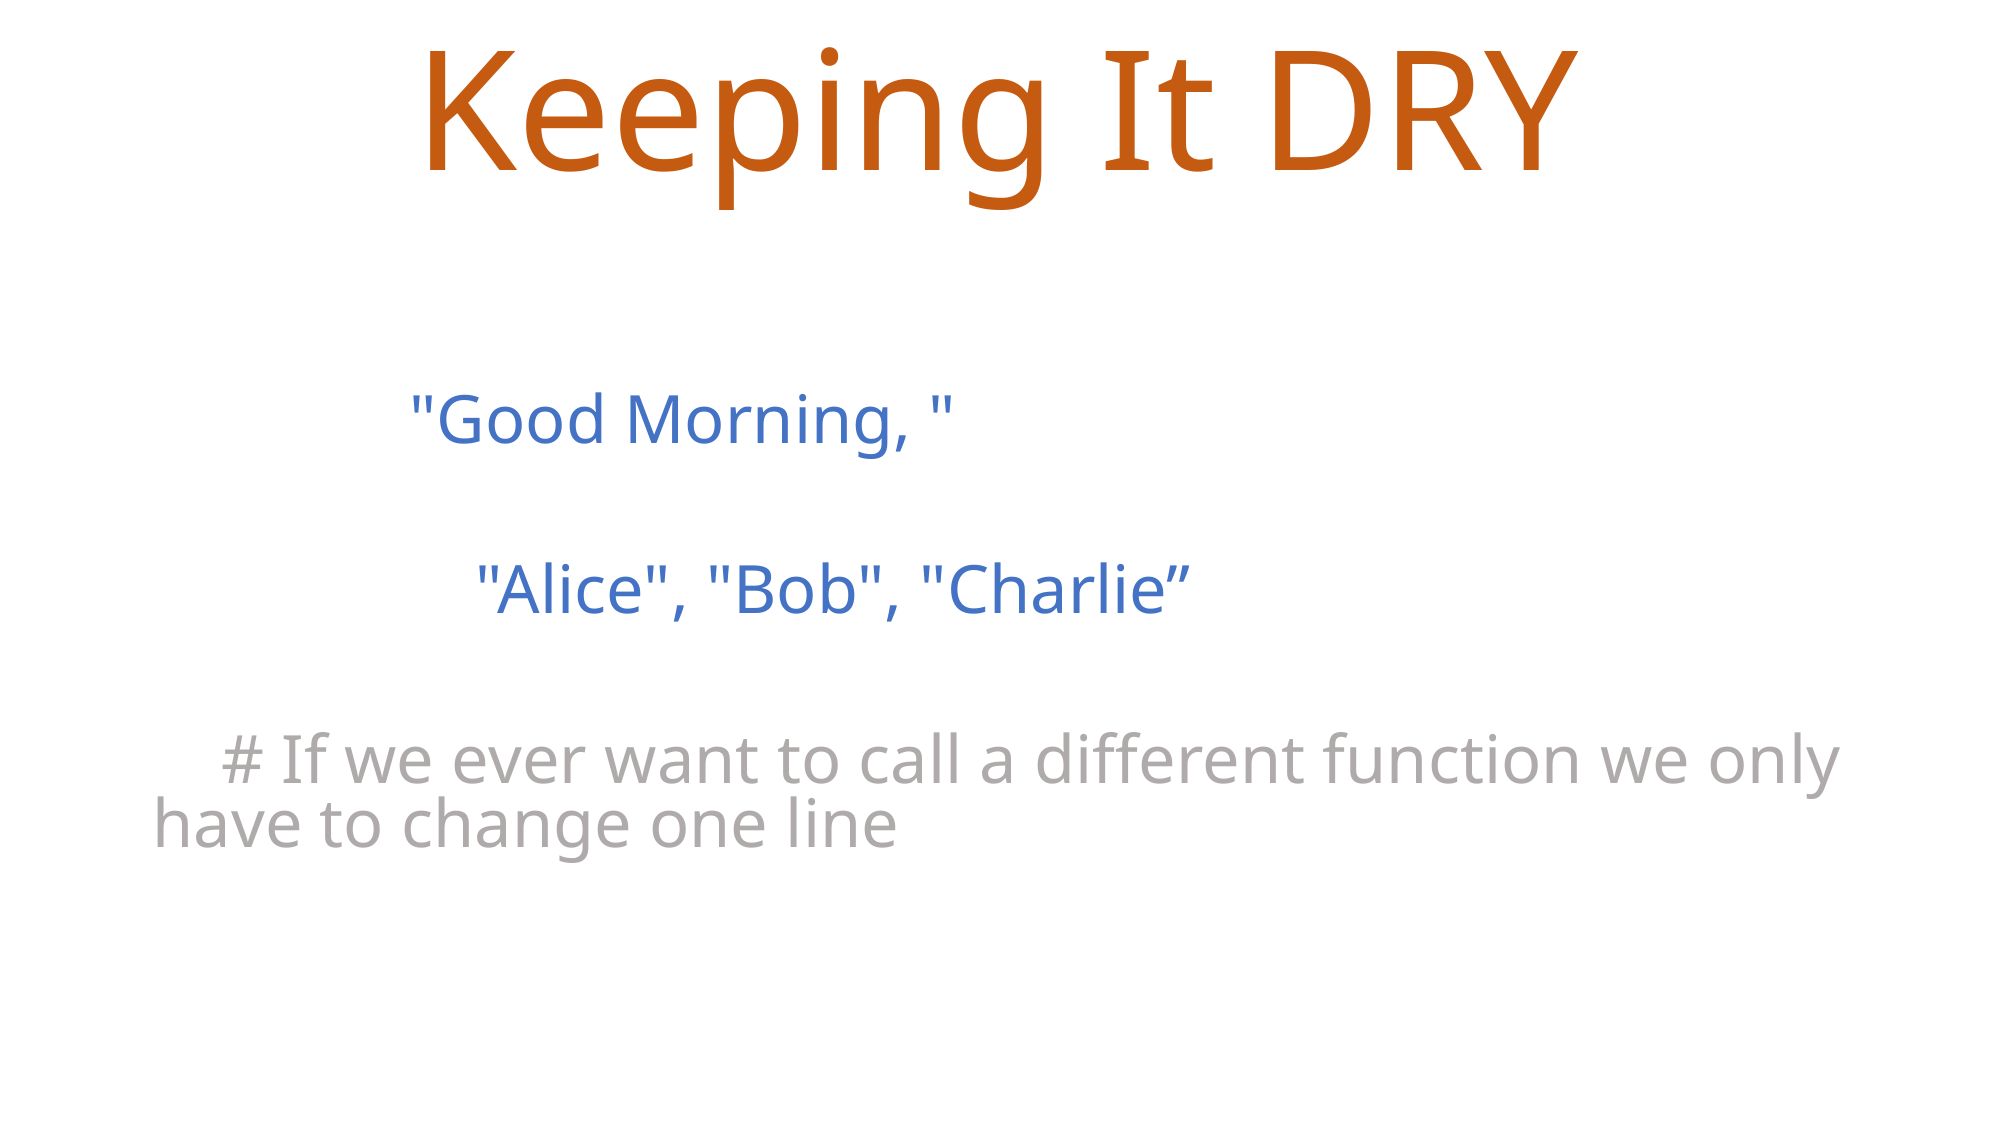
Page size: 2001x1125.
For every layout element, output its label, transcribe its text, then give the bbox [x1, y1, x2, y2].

list Keeping It DRY def hello(name): print( "Good Morning, " + name) names = [ "Alice", "Bob", "Charlie” ] for name in names: # If we ever want to call a different function we only have to change one line hello(name) [137, 34, 1863, 1088]
